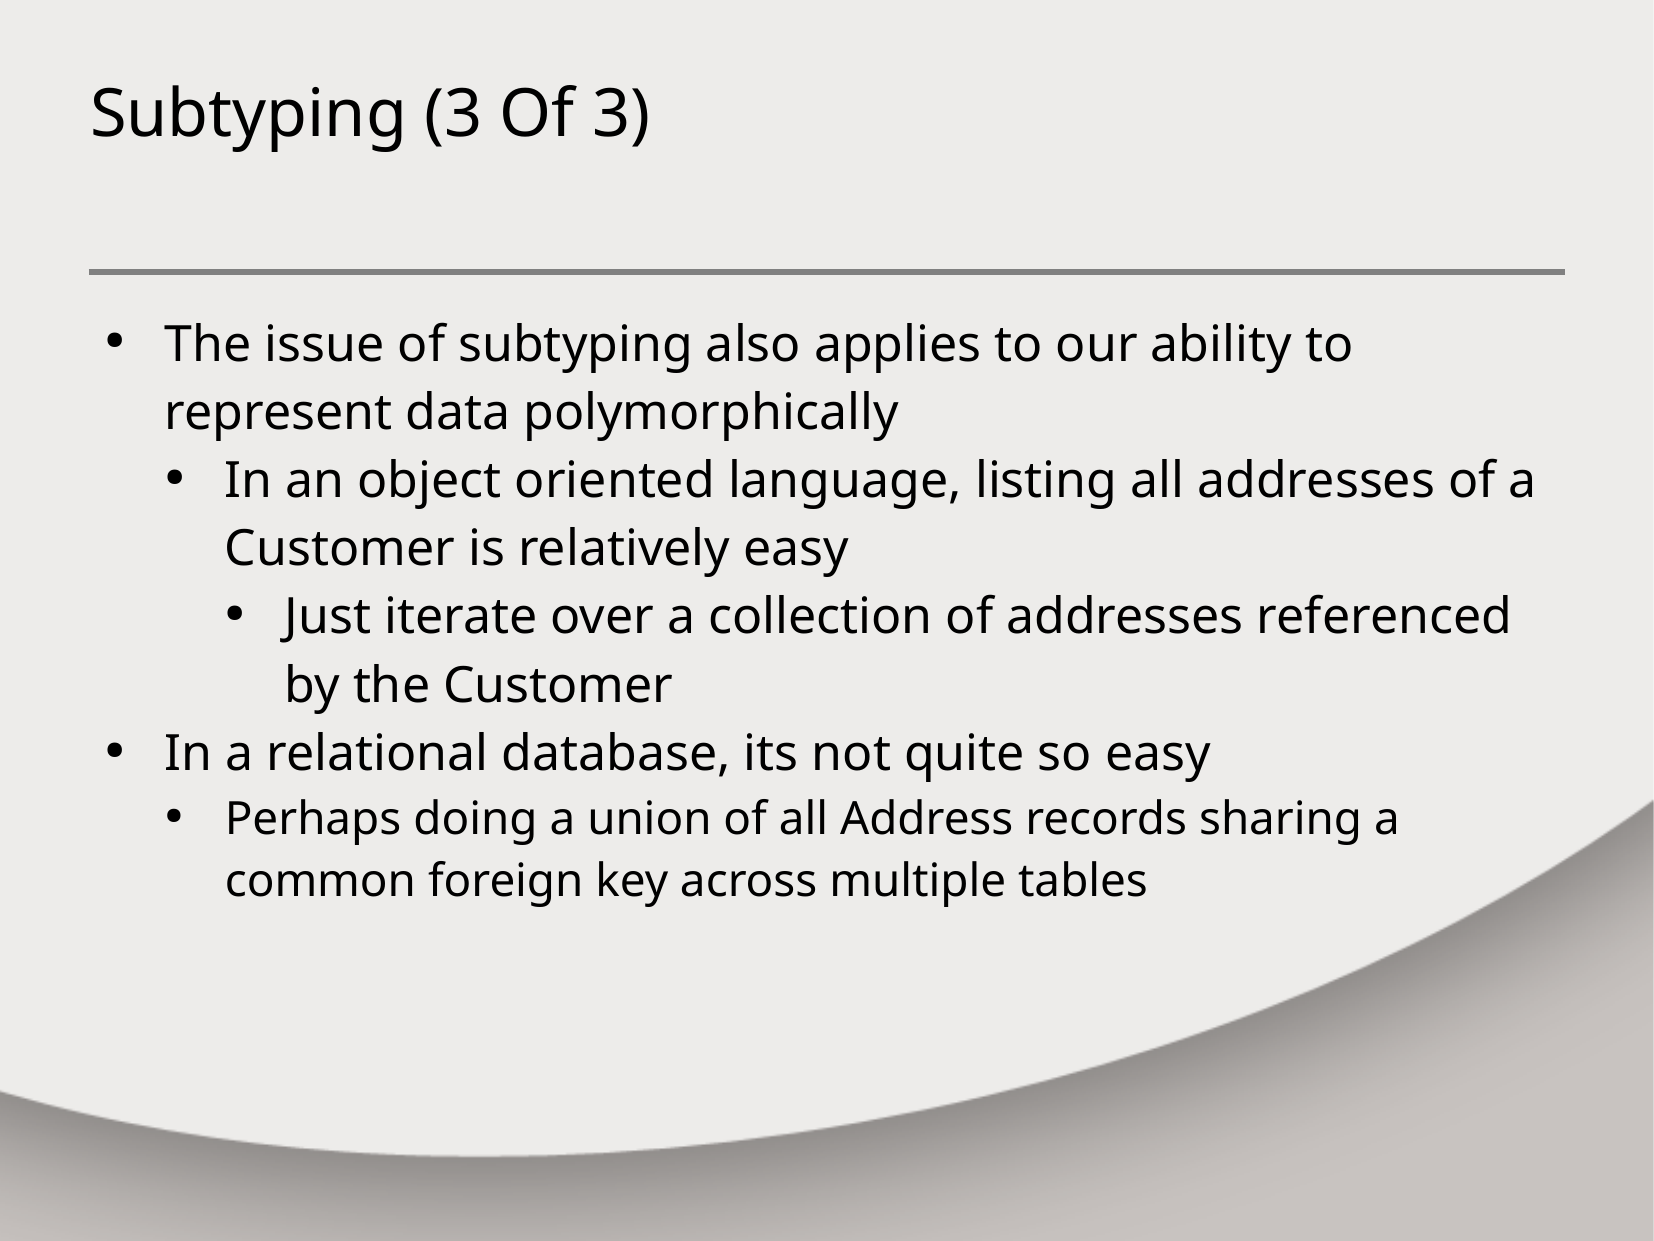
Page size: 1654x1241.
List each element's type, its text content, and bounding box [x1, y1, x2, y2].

title Subtyping (3 Of 3) [90, 75, 1565, 238]
picture [0, 0, 1654, 1241]
text_box The issue of subtyping also applies to our ability to represent data polymorphically In an object oriented language, listing all addresses of a Customer is relatively easy Just iterate over a collection of addresses referenced by the Customer In a relational database, its not quite so easy Perhaps doing a union of all Address records sharing a common foreign key across multiple tables [90, 300, 1567, 1157]
